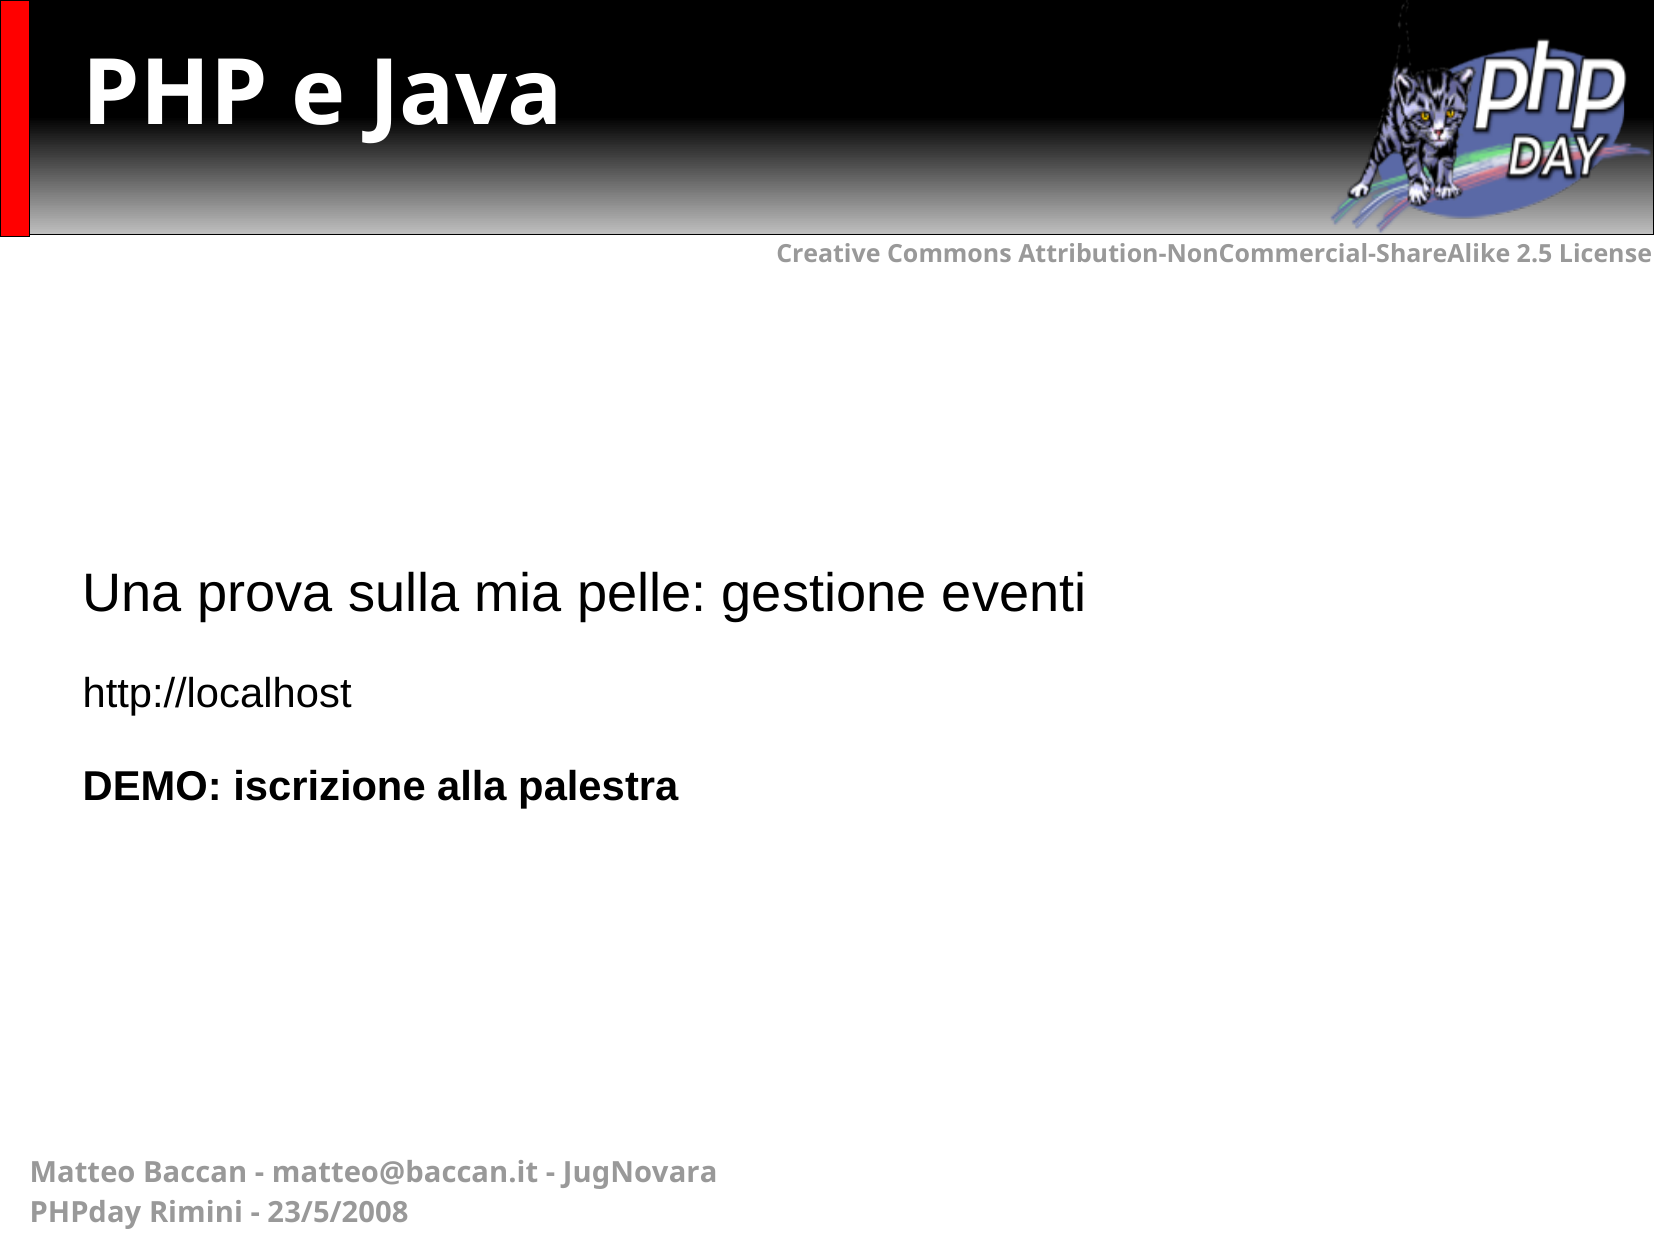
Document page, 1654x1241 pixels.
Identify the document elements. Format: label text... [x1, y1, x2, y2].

subtitle Una prova sulla mia pelle: gestione eventi http://localhost DEMO: iscrizione alla palestra [82, 431, 1571, 939]
picture [1328, 0, 1654, 237]
title PHP e Java [82, 29, 768, 148]
text_box [627, 219, 1188, 291]
